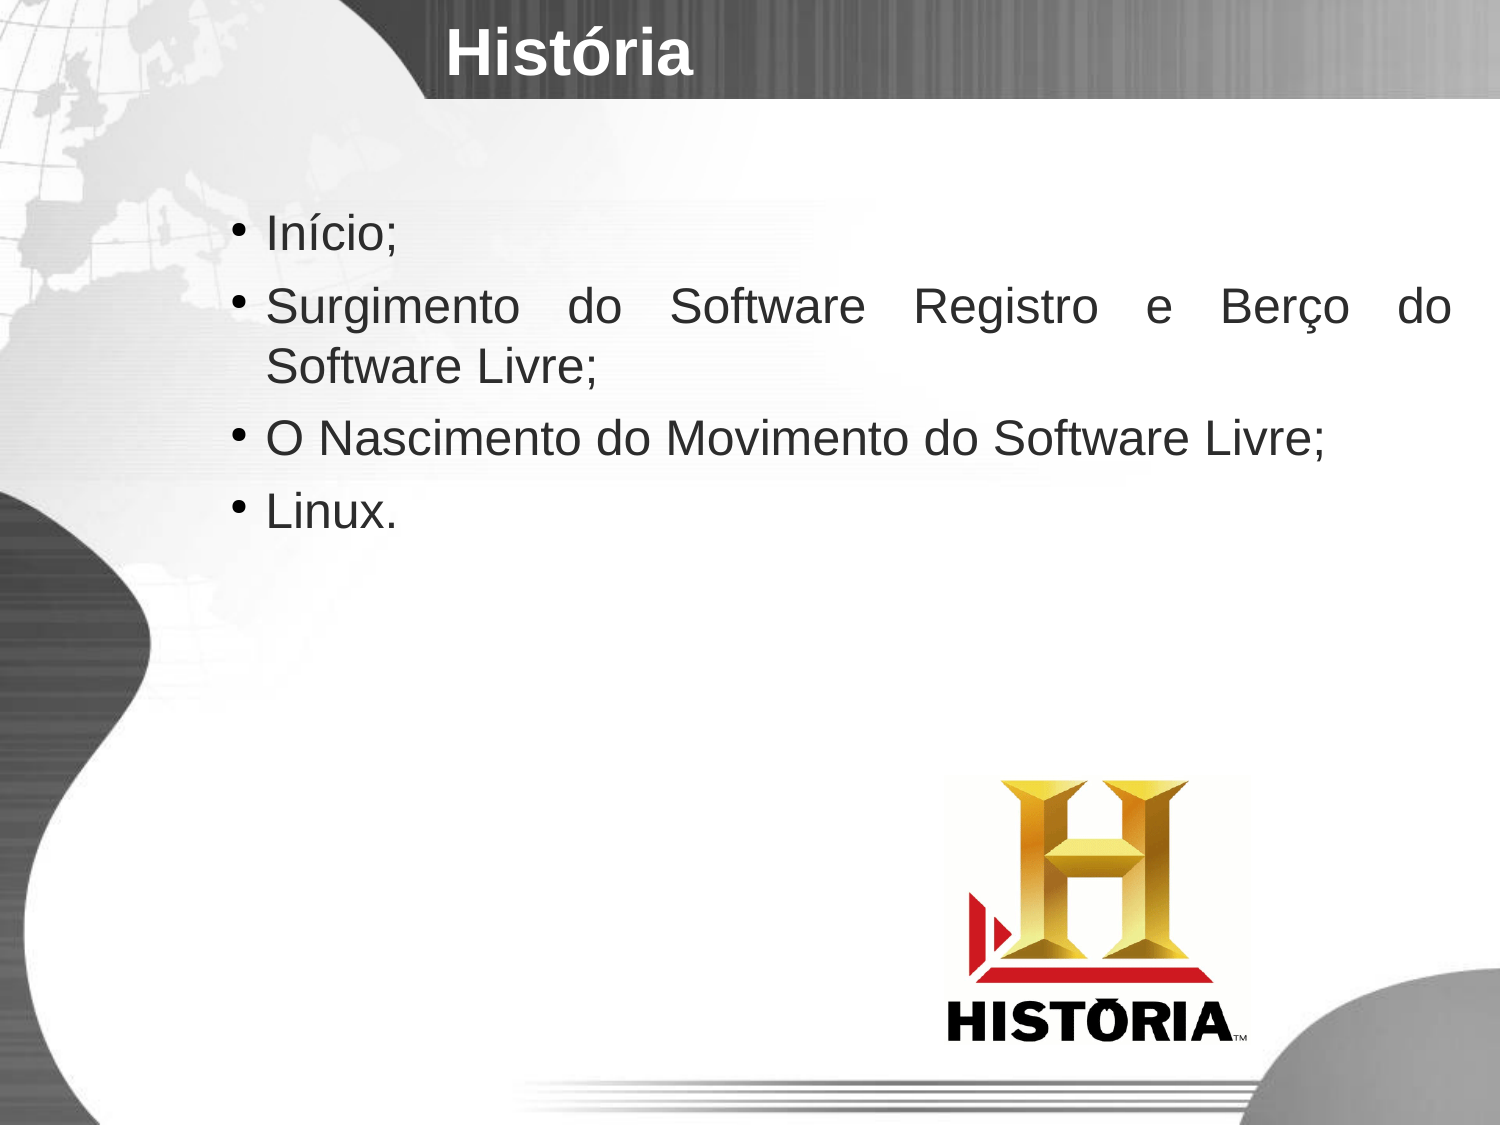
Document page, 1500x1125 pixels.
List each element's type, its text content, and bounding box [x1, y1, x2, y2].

list Início; Surgimento do Software Registro e Berço do Software Livre; O Nascimento do Movimento do Software Livre; Linux. [159, 193, 1468, 656]
title História [430, 0, 1489, 105]
picture [0, 0, 1500, 1125]
